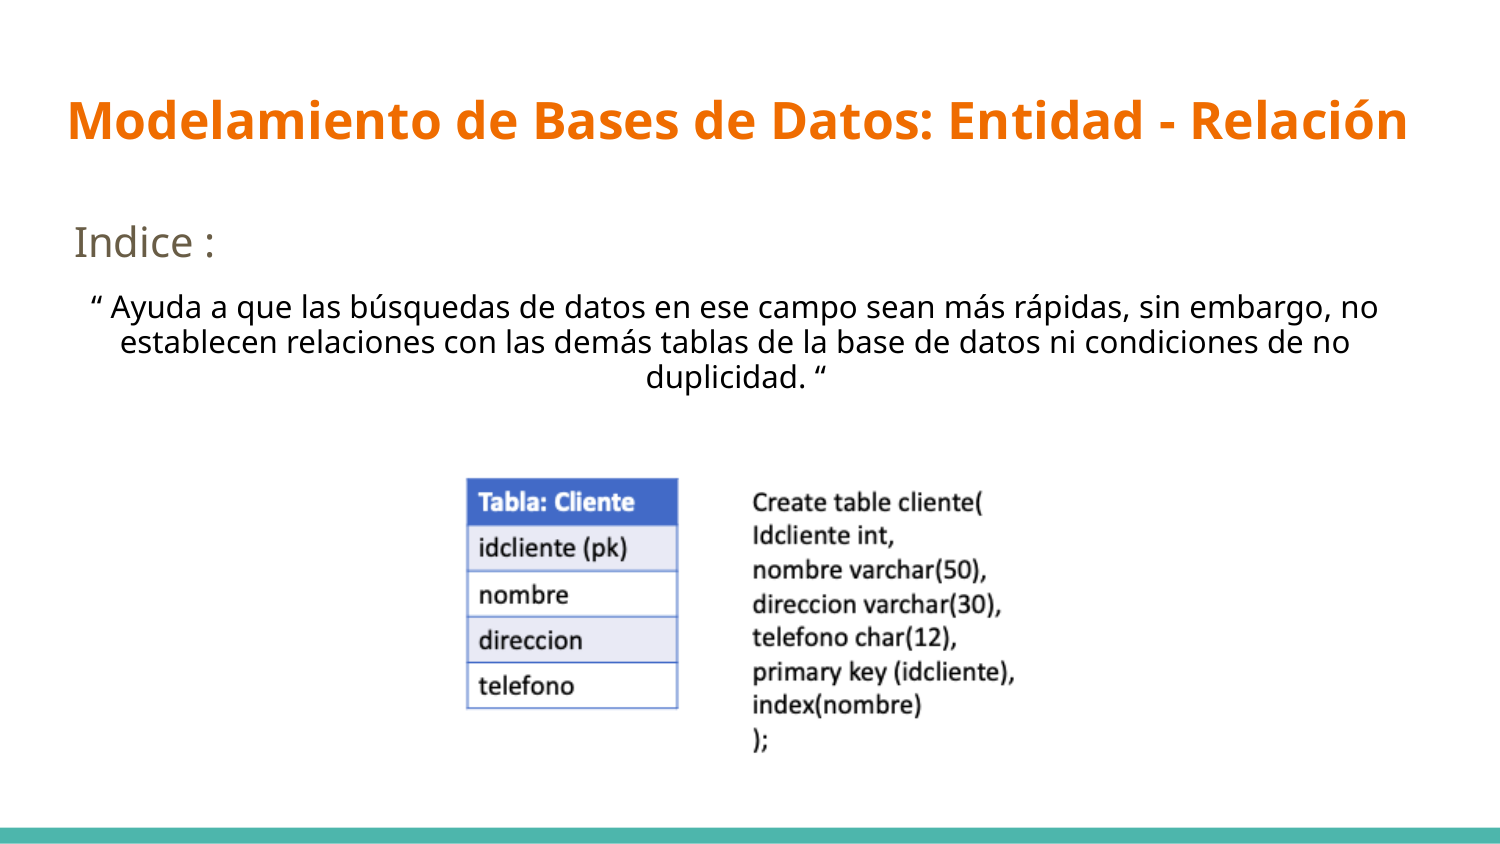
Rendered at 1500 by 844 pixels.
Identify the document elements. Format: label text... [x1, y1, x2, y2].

list Indice : “ Ayuda a que las búsquedas de datos en ese campo sean más rápidas, sin embargo, no establecen relaciones con las demás tablas de la base de datos ni condiciones de no duplicidad. “ [59, 193, 1413, 606]
title Modelamiento de Bases de Datos: Entidad - Relación [51, 72, 1449, 189]
picture [424, 436, 1075, 775]
